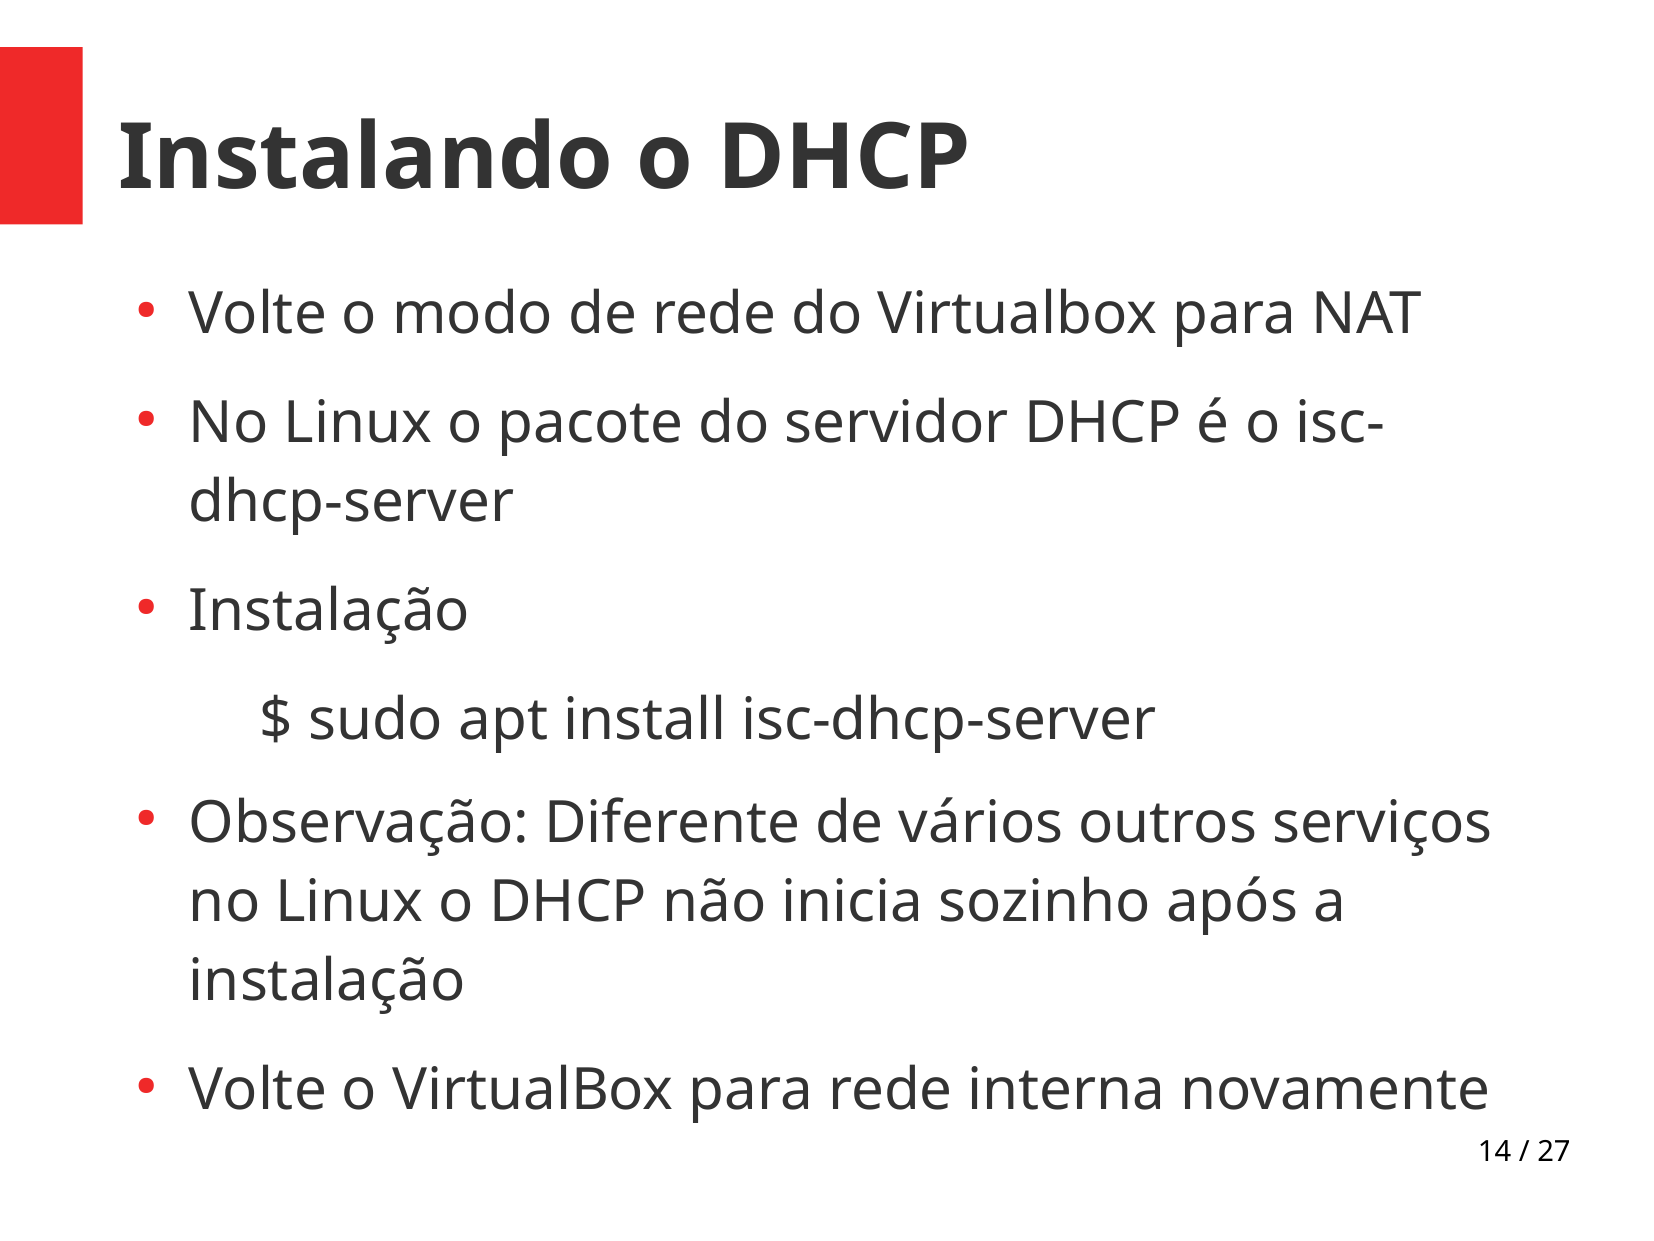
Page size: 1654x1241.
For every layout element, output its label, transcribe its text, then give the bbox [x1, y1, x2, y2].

list Volte o modo de rede do Virtualbox para NAT No Linux o pacote do servidor DHCP é o isc-dhcp-server Instalação $ sudo apt install isc-dhcp-server Observação: Diferente de vários outros serviços no Linux o DHCP não inicia sozinho após a instalação Volte o VirtualBox para rede interna novamente [118, 271, 1536, 991]
title Instalando o DHCP [118, 49, 1571, 257]
